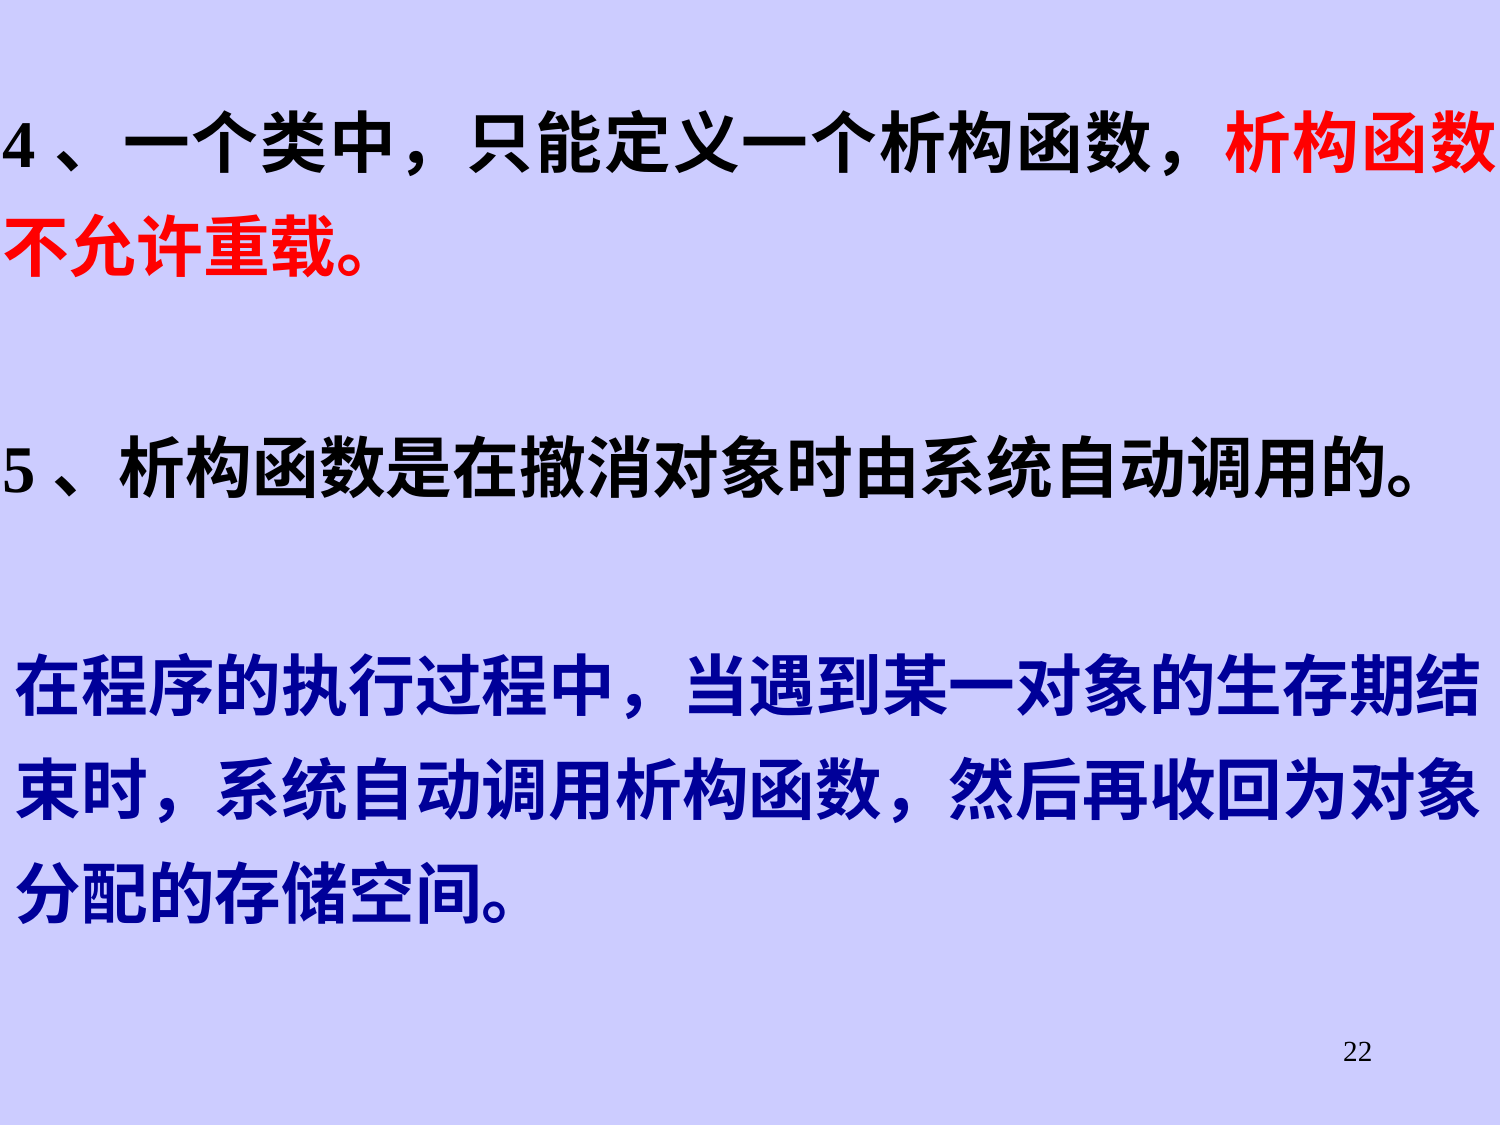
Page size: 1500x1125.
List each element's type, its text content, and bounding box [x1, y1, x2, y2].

text_box <编号> [1074, 1025, 1388, 1101]
text_box 在程序的执行过程中，当遇到某一对象的生存期结束时，系统自动调用析构函数，然后再收回为对象分配的存储空间。 [0, 612, 1500, 940]
text_box 4、一个类中，只能定义一个析构函数，析构函数不允许重载。 [0, 74, 1500, 287]
text_box 5、析构函数是在撤消对象时由系统自动调用的。 [0, 399, 1476, 508]
